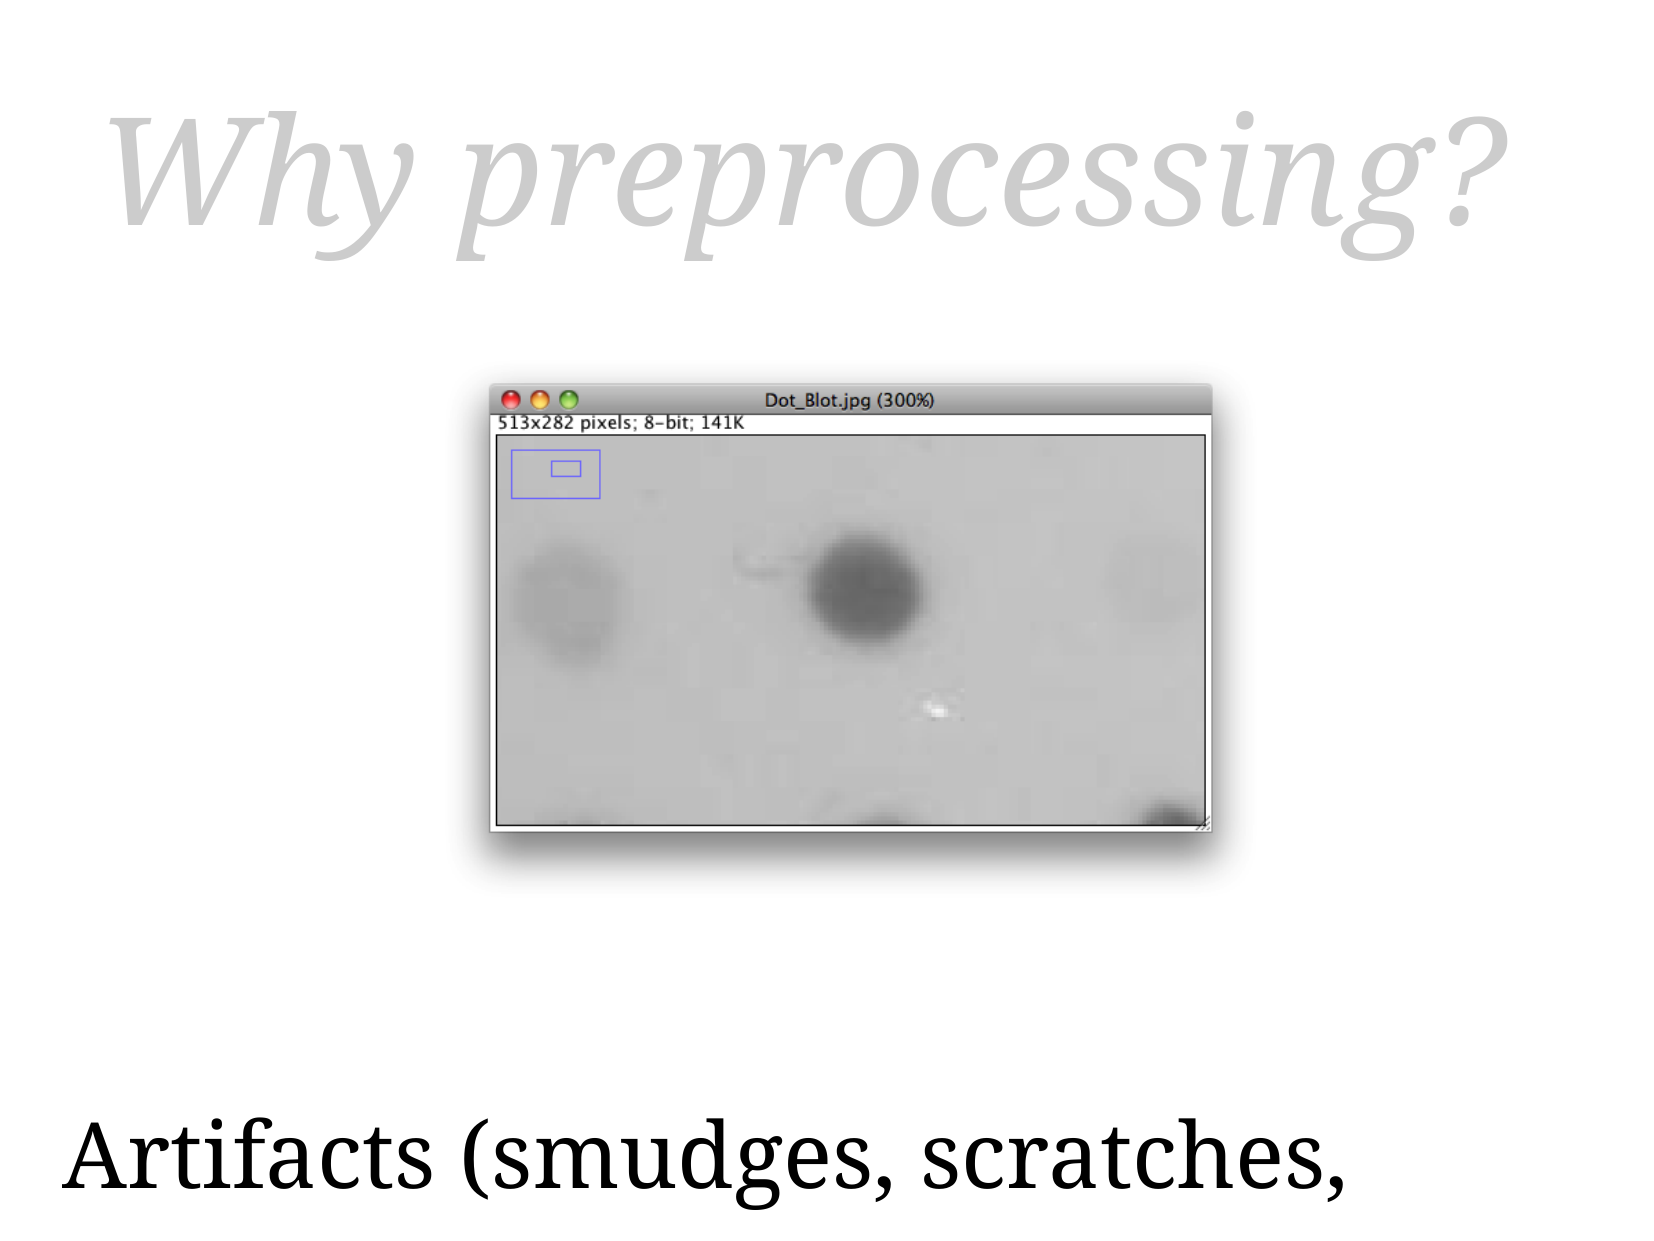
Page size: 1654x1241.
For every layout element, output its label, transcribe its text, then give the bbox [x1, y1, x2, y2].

text_box Artifacts (smudges, scratches, JPEG)! [48, 1083, 1624, 1200]
text_box Why preprocessing? [81, 57, 1654, 239]
picture [445, 360, 1257, 898]
